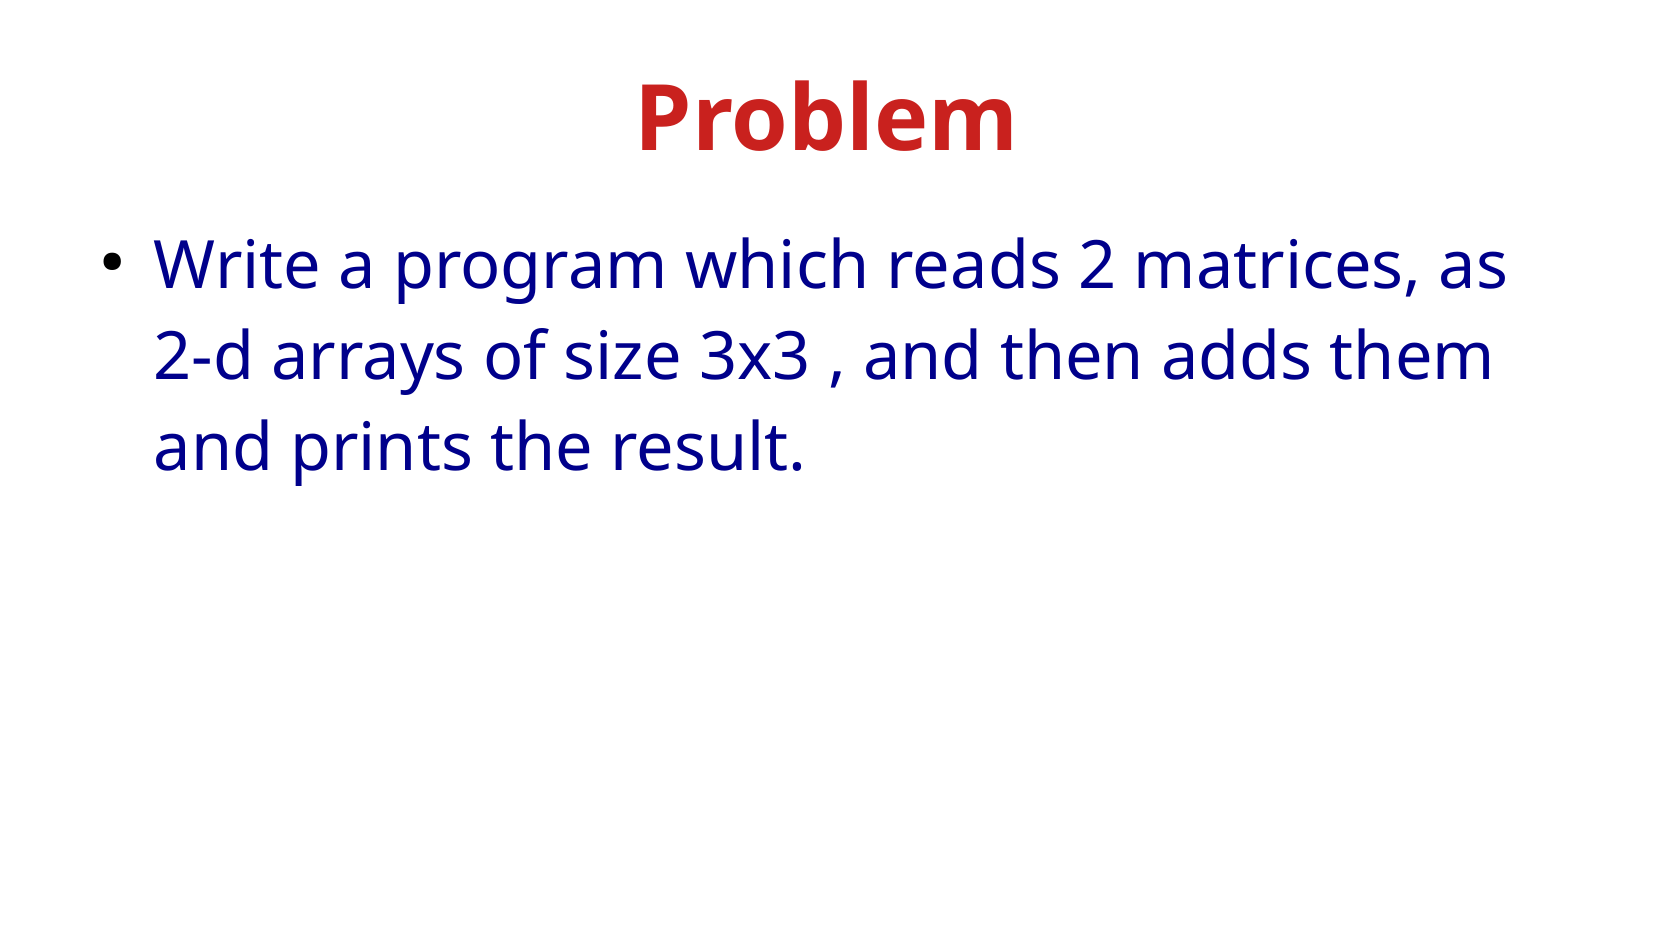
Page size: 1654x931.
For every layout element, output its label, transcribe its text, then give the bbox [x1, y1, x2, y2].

title Problem [82, 37, 1571, 193]
list Write a program which reads 2 matrices, as 2-d arrays of size 3x3 , and then adds them and prints the result. [82, 217, 1571, 758]
